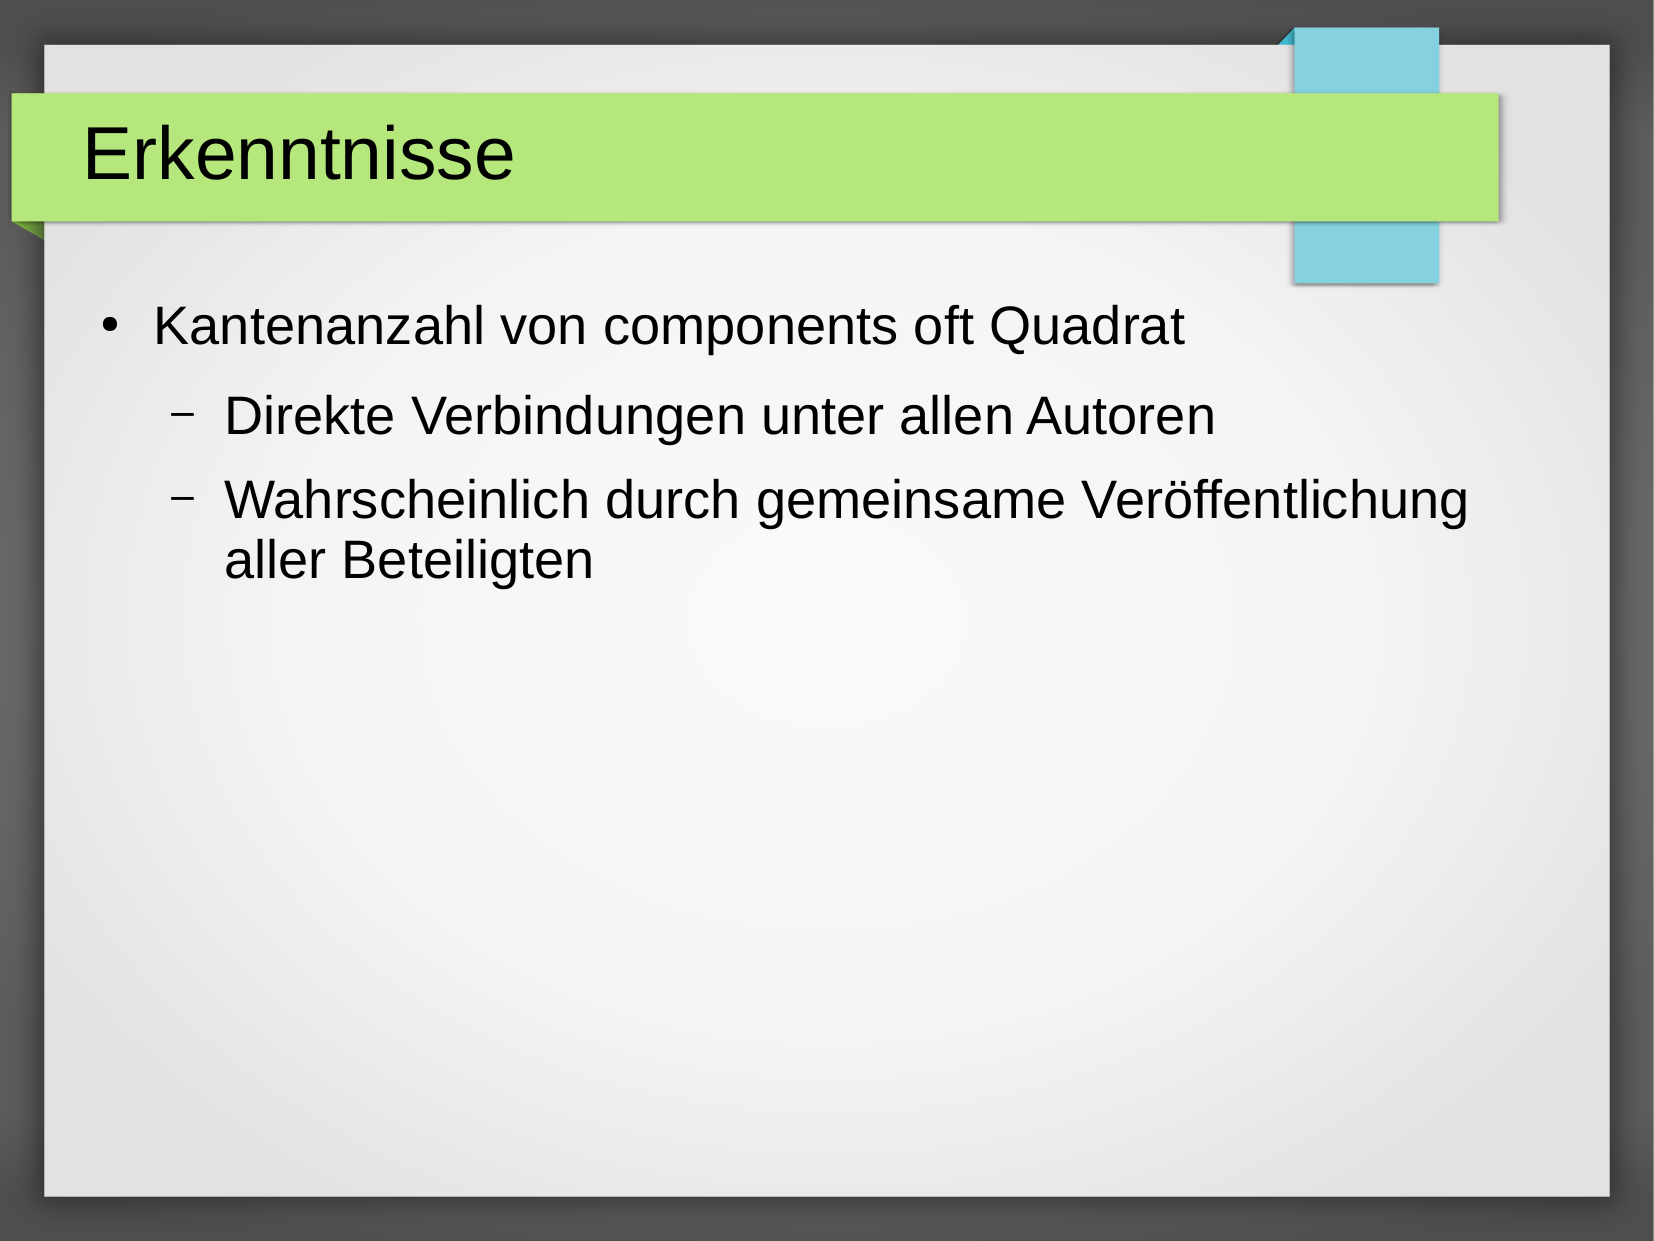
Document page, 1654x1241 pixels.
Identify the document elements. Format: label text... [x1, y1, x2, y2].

picture [0, 0, 1654, 1241]
title Erkenntnisse [82, 94, 1264, 213]
list Kantenanzahl von components oft Quadrat Direkte Verbindungen unter allen Autoren Wahrscheinlich durch gemeinsame Veröffentlichung aller Beteiligten [82, 295, 1571, 1015]
